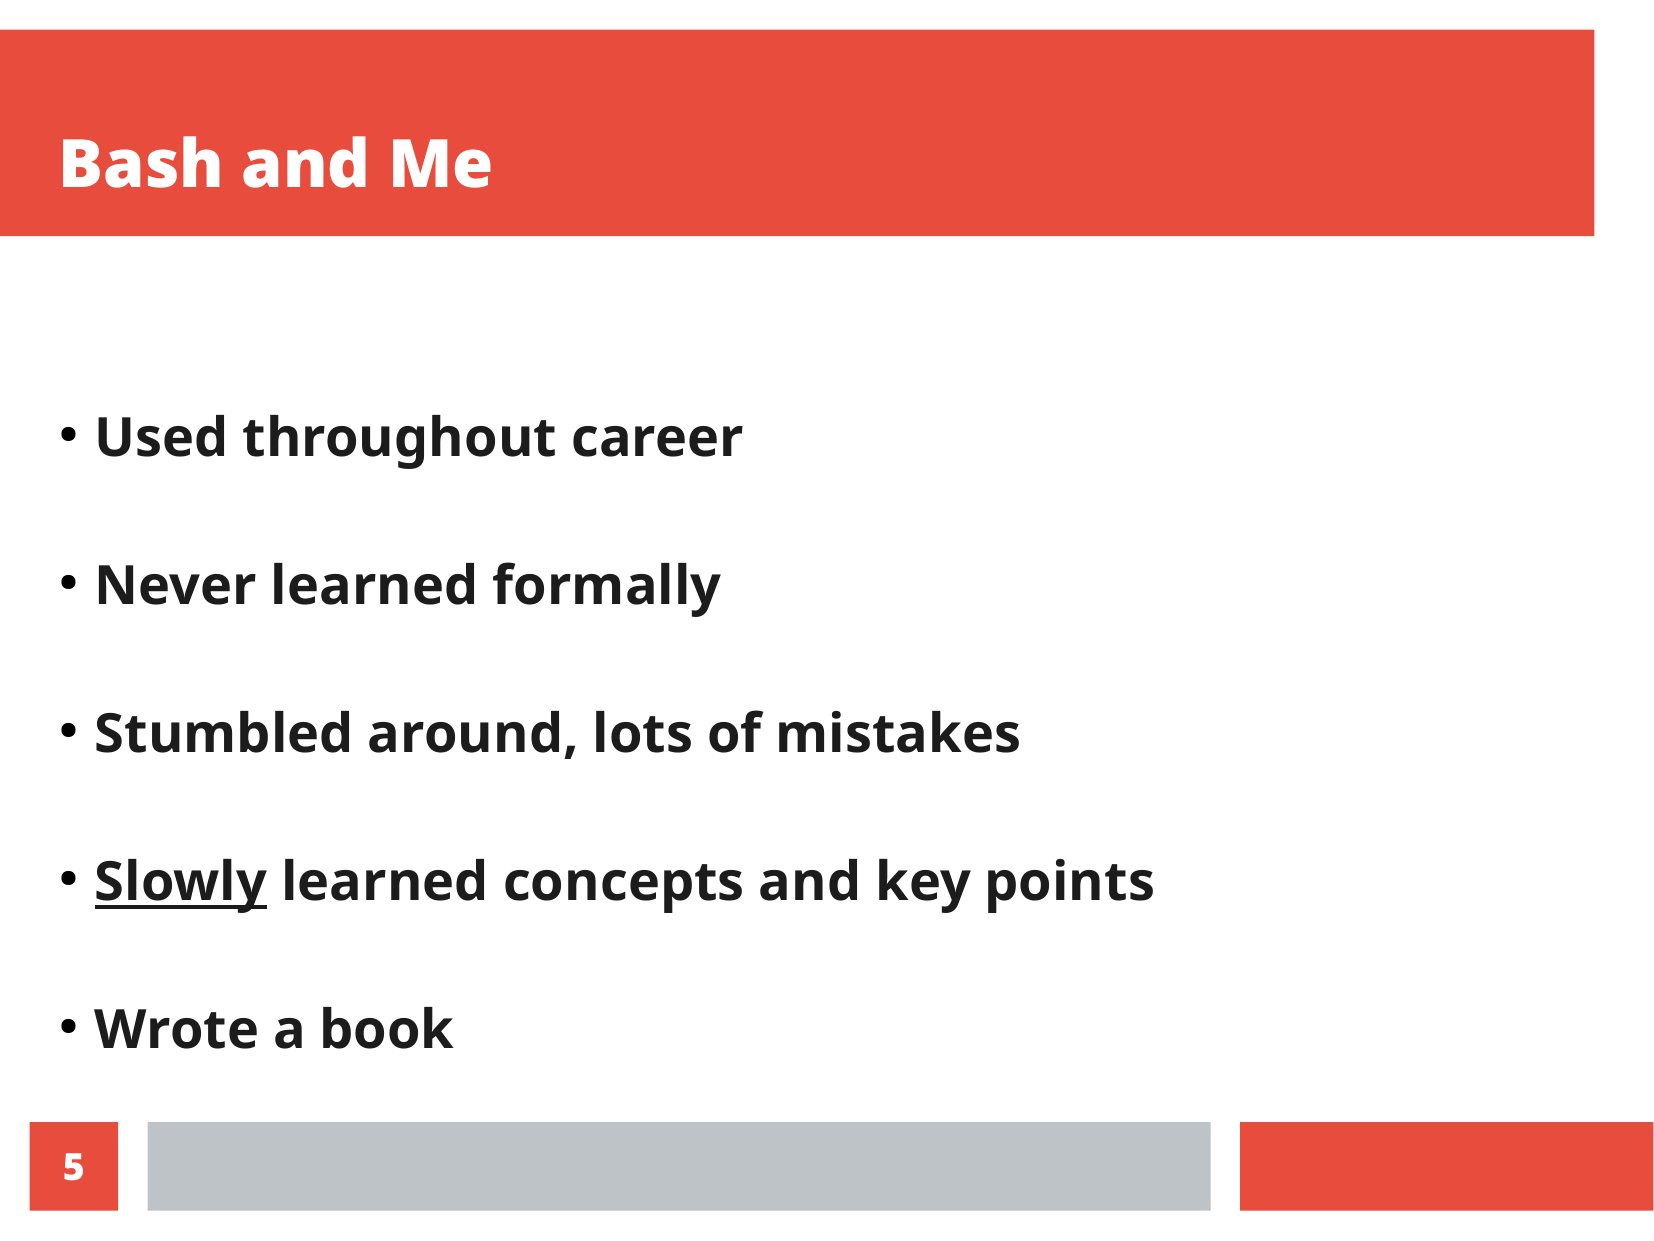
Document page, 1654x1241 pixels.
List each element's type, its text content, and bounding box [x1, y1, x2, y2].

subtitle Used throughout career Never learned formally Stumbled around, lots of mistakes Slowly learned concepts and key points Wrote a book [59, 324, 1565, 1093]
title Bash and Me [59, 59, 1595, 207]
